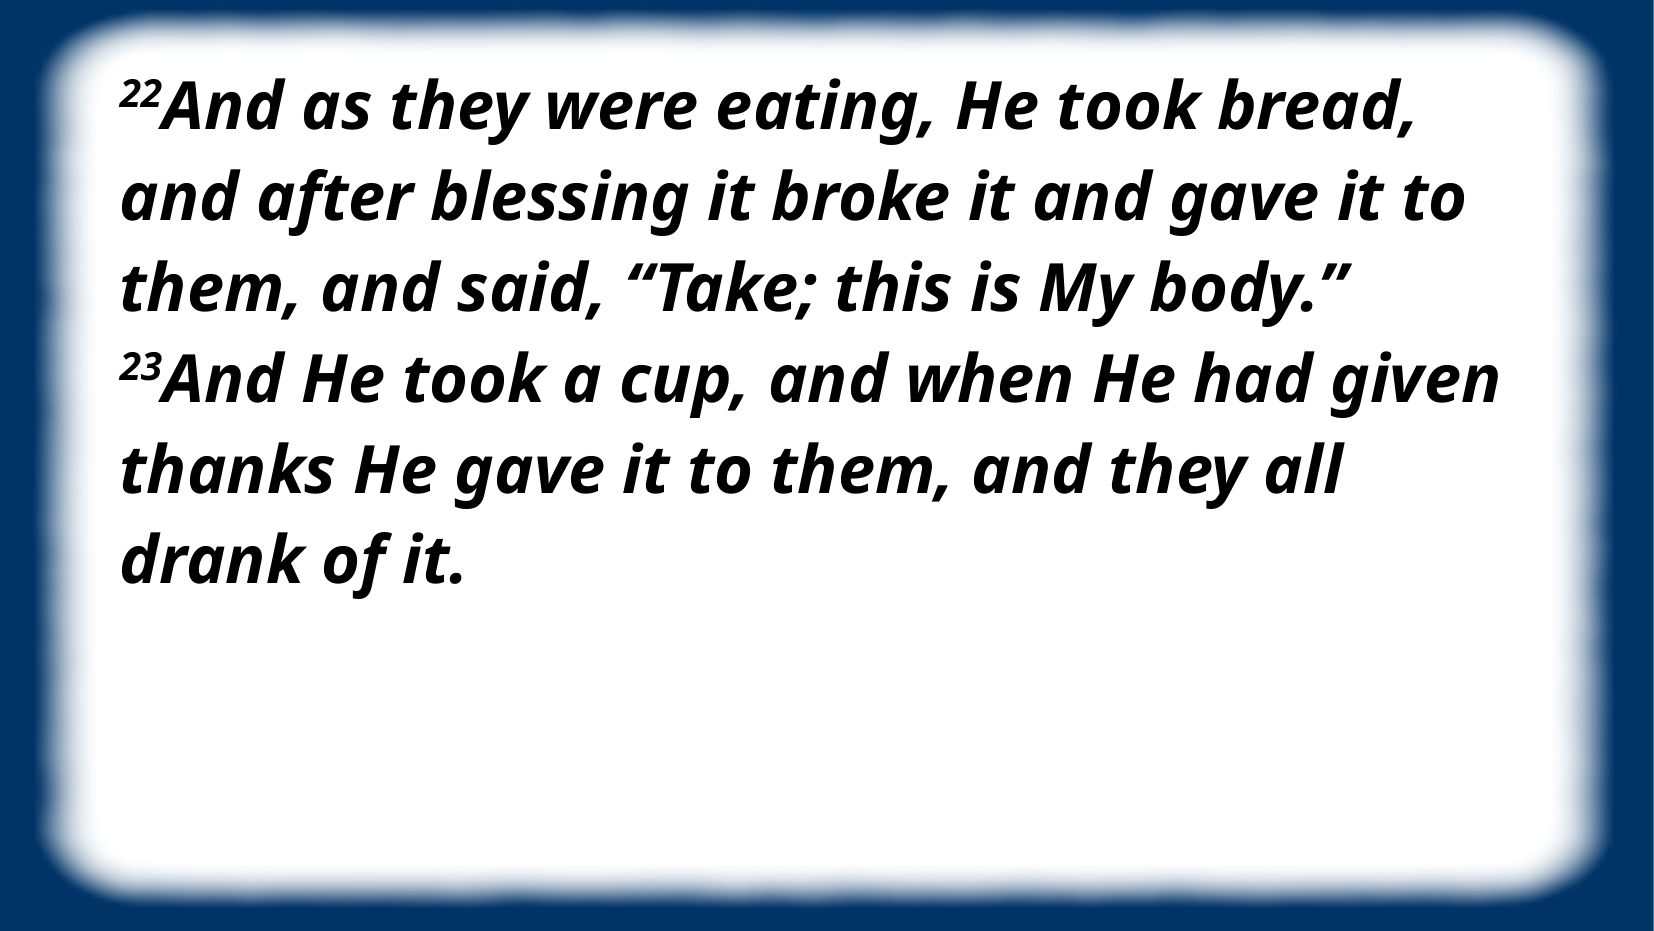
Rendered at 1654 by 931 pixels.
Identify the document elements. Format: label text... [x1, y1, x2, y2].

text_box 22And as they were eating, He took bread, and after blessing it broke it and gave it to them, and said, “Take; this is My body.” 23And He took a cup, and when He had given thanks He gave it to them, and they all drank of it. [105, 51, 1546, 511]
picture [0, 0, 1654, 931]
